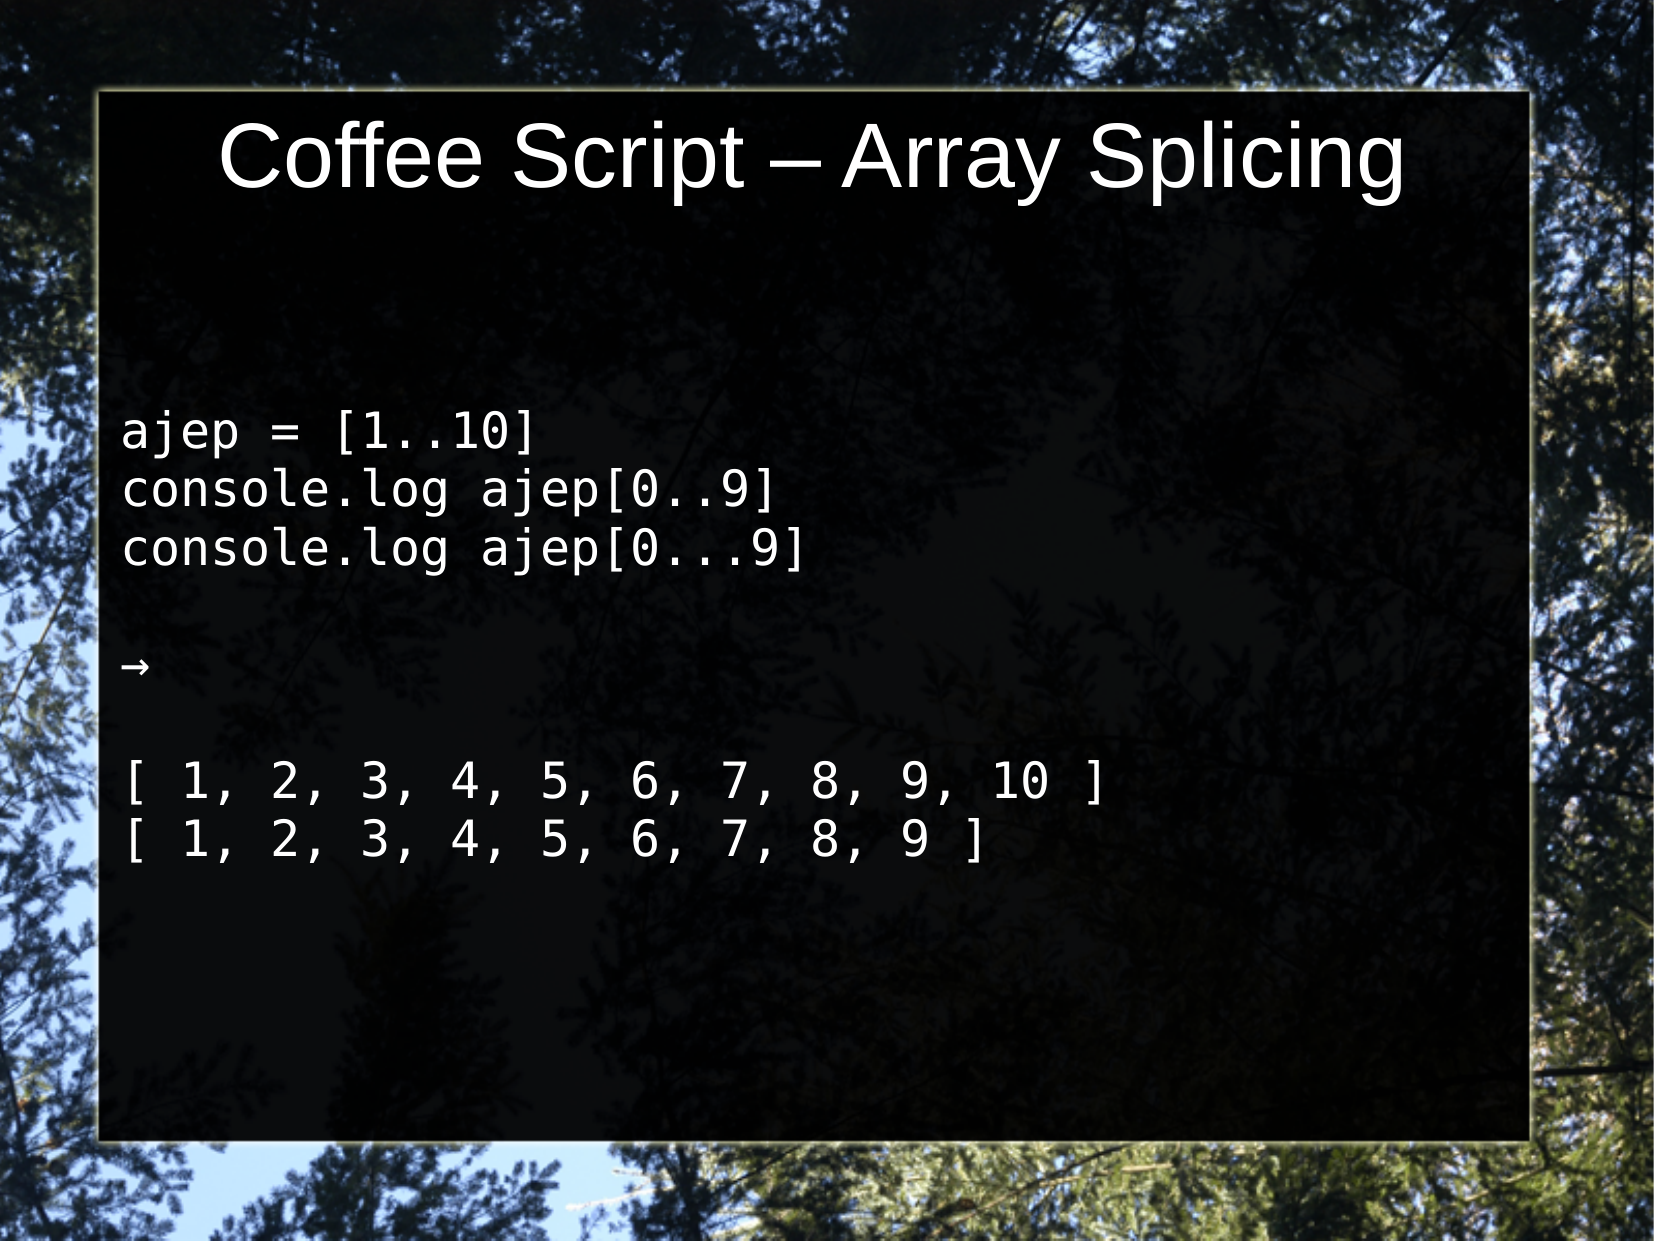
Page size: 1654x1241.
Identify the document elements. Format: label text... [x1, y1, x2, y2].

picture [0, 0, 1654, 1241]
title Coffee Script – Array Splicing [90, 72, 1537, 241]
subtitle ajep = [1..10] console.log ajep[0..9] console.log ajep[0...9] → [ 1, 2, 3, 4, 5, 6, 7, 8, 9, 10 ] [ 1, 2, 3, 4, 5, 6, 7, 8, 9 ] [120, 255, 1567, 1074]
